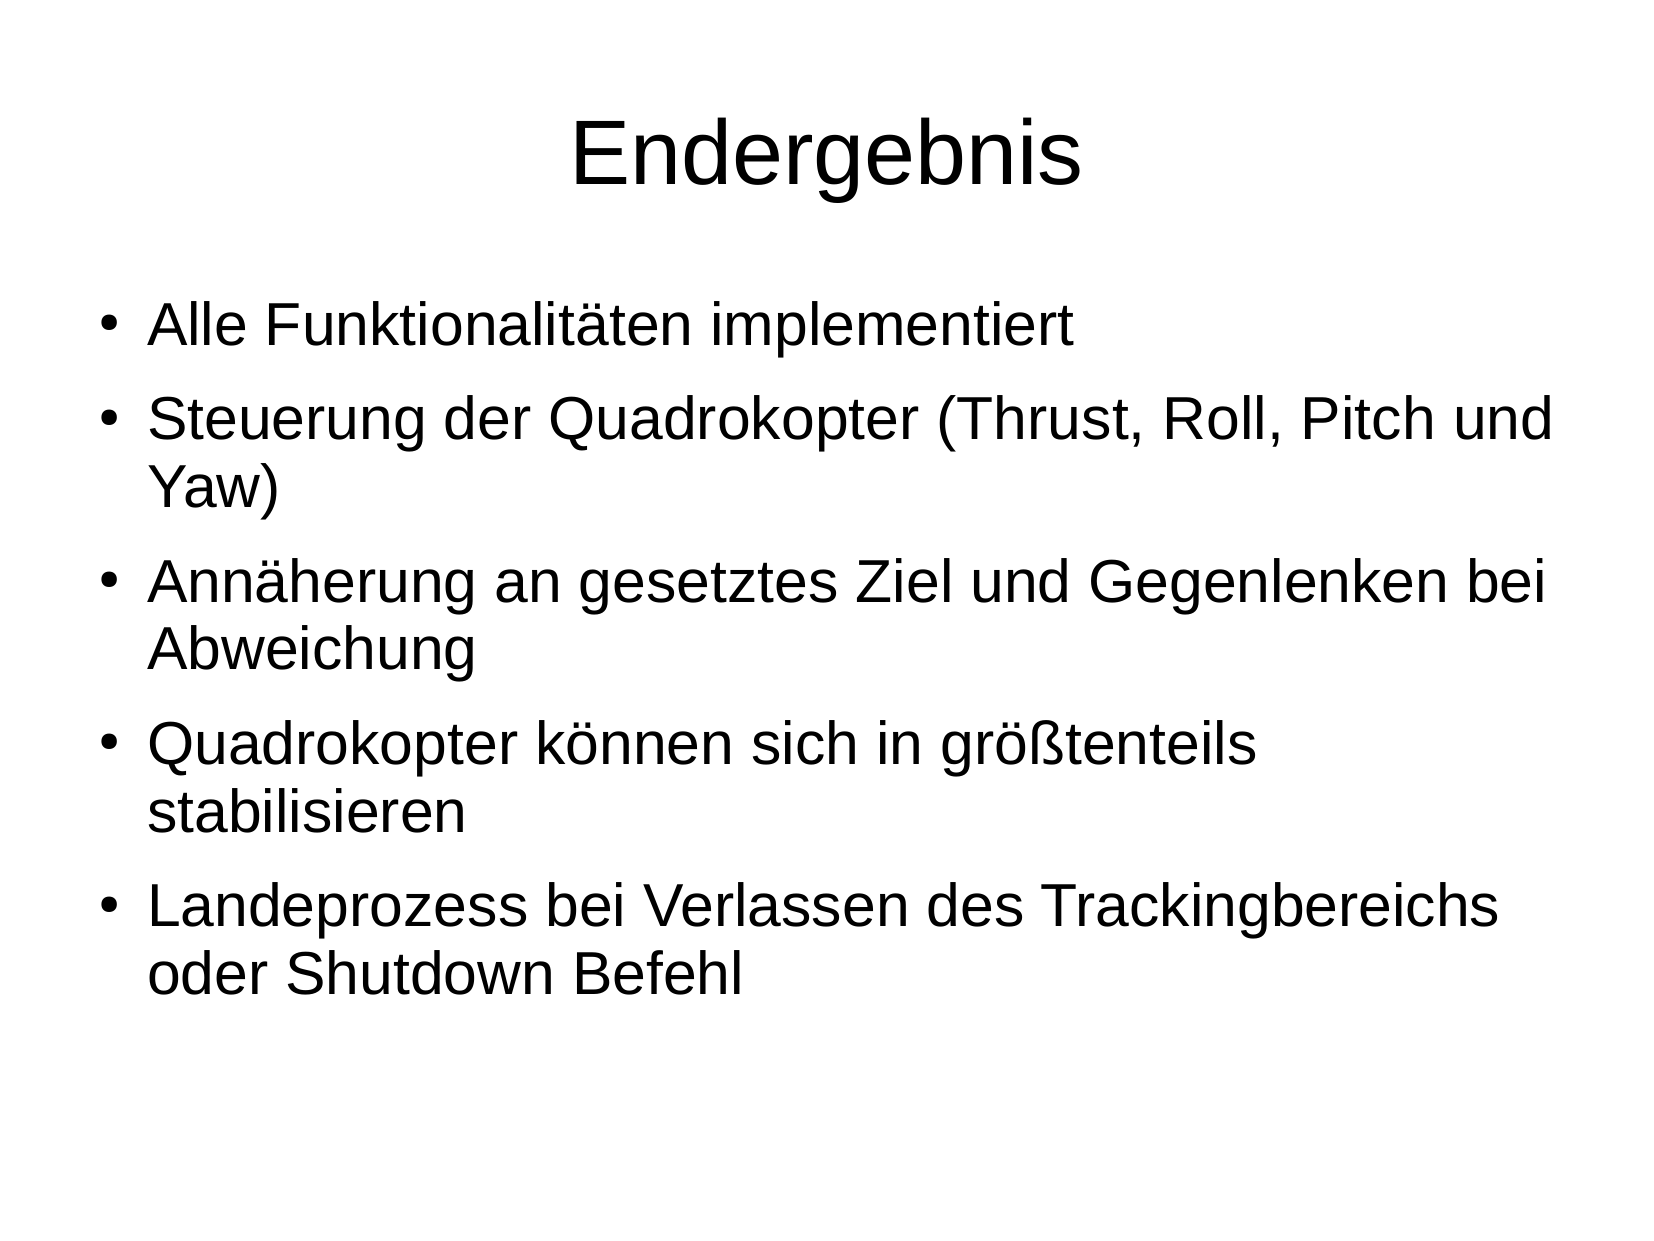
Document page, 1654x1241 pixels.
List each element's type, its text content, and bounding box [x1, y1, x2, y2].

list Alle Funktionalitäten implementiert Steuerung der Quadrokopter (Thrust, Roll, Pitch und Yaw) Annäherung an gesetztes Ziel und Gegenlenken bei Abweichung Quadrokopter können sich in größtenteils stabilisieren Landeprozess bei Verlassen des Trackingbereichs oder Shutdown Befehl [82, 290, 1571, 1010]
title Endergebnis [82, 49, 1571, 257]
